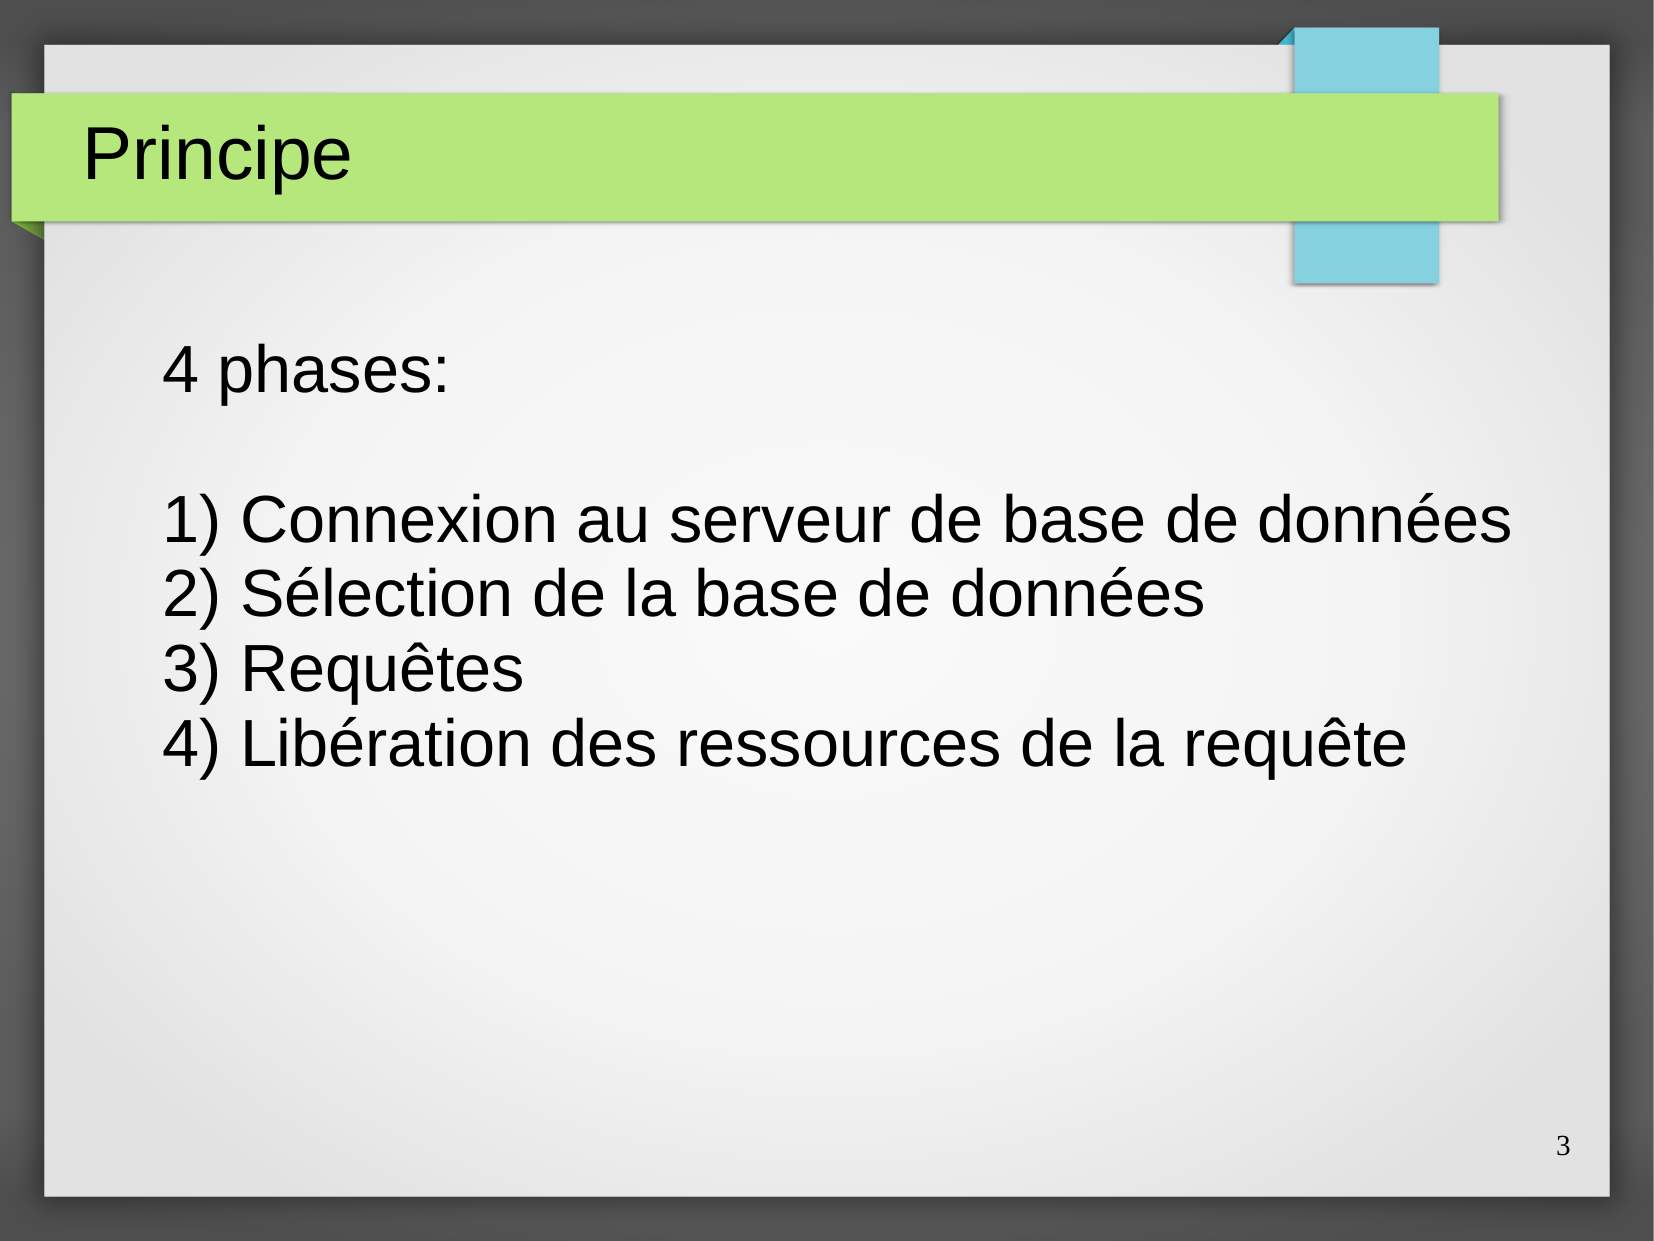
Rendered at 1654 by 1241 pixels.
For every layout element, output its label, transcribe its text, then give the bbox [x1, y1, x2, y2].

title Principe [82, 94, 1264, 213]
picture [0, 0, 1654, 1241]
text_box 4 phases: Connexion au serveur de base de données Sélection de la base de données Requêtes Libération des ressources de la requête [147, 324, 1565, 789]
